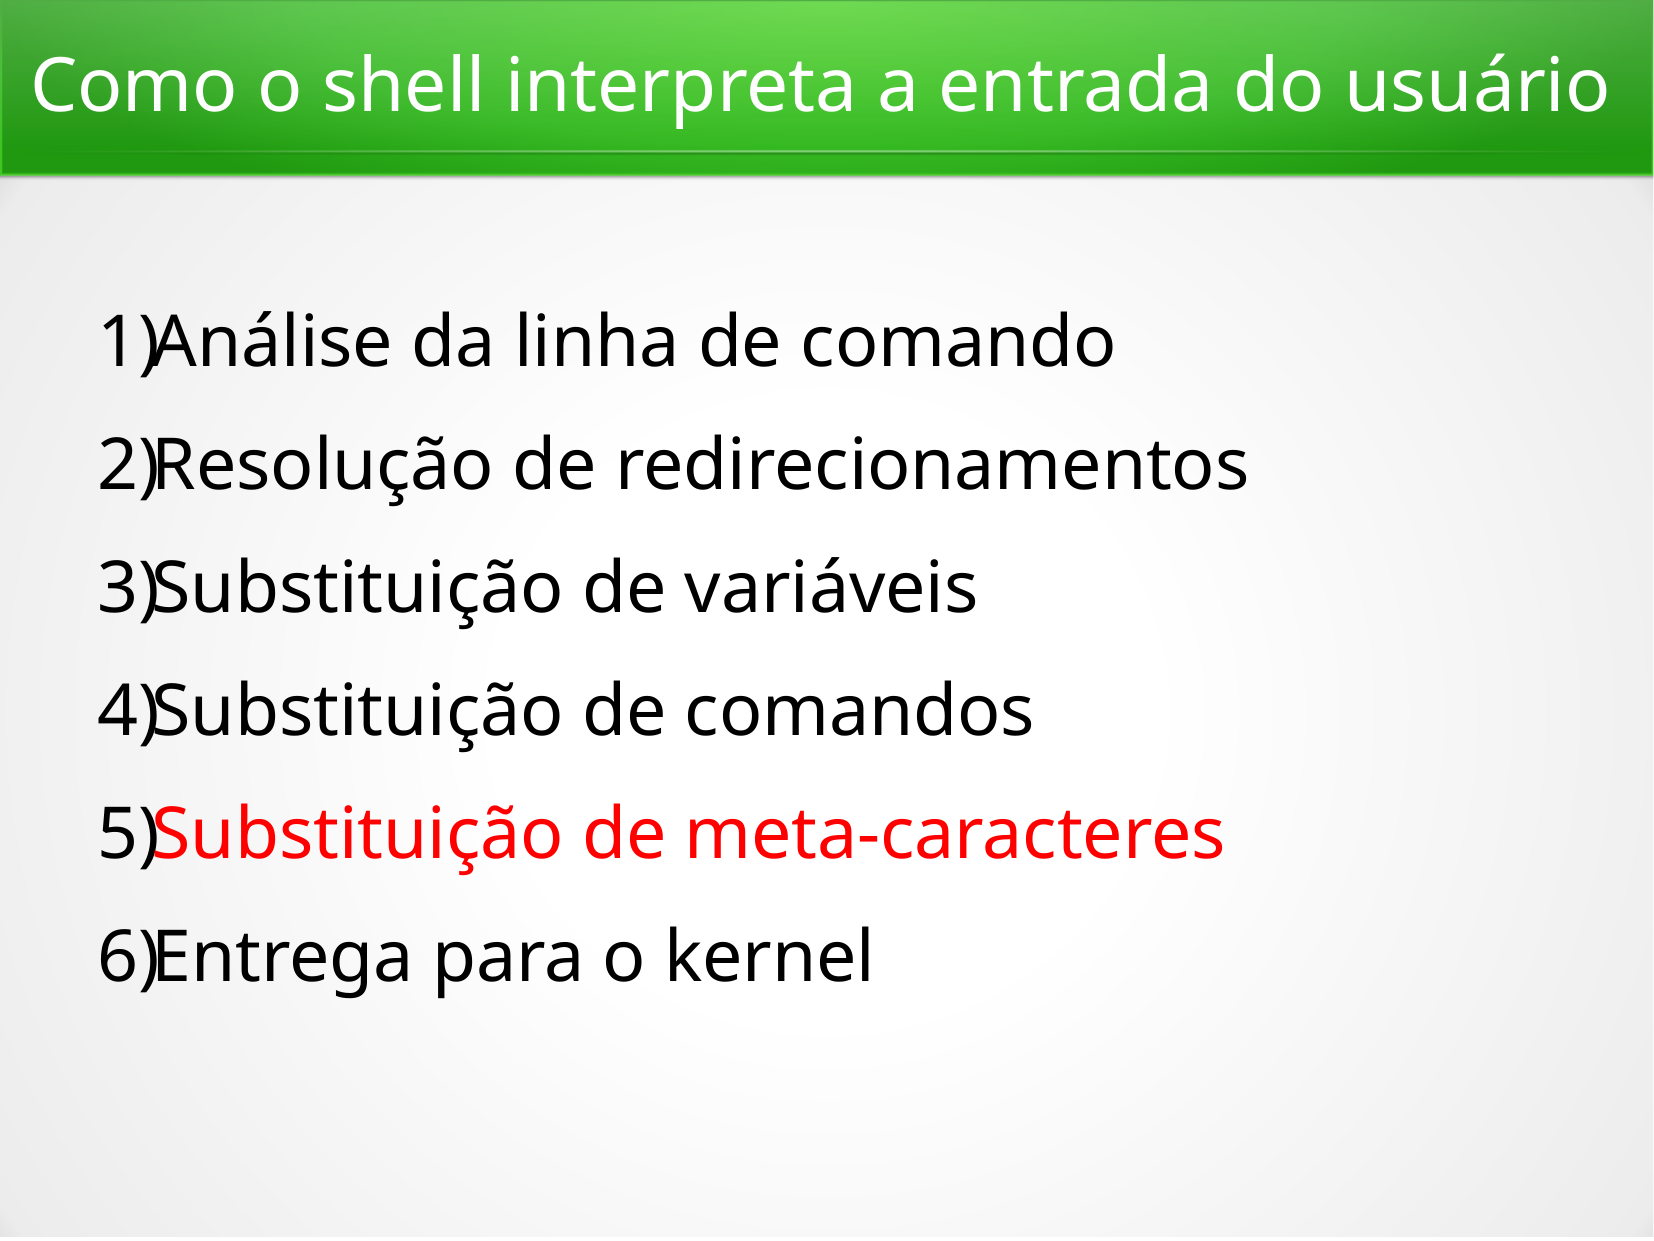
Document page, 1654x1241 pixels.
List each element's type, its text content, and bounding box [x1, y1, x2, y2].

title Como o shell interpreta a entrada do usuário [11, 11, 1630, 154]
picture [0, 0, 1654, 1237]
list Análise da linha de comando Resolução de redirecionamentos Substituição de variáveis Substituição de comandos Substituição de meta-caracteres Entrega para o kernel [82, 290, 1571, 1010]
